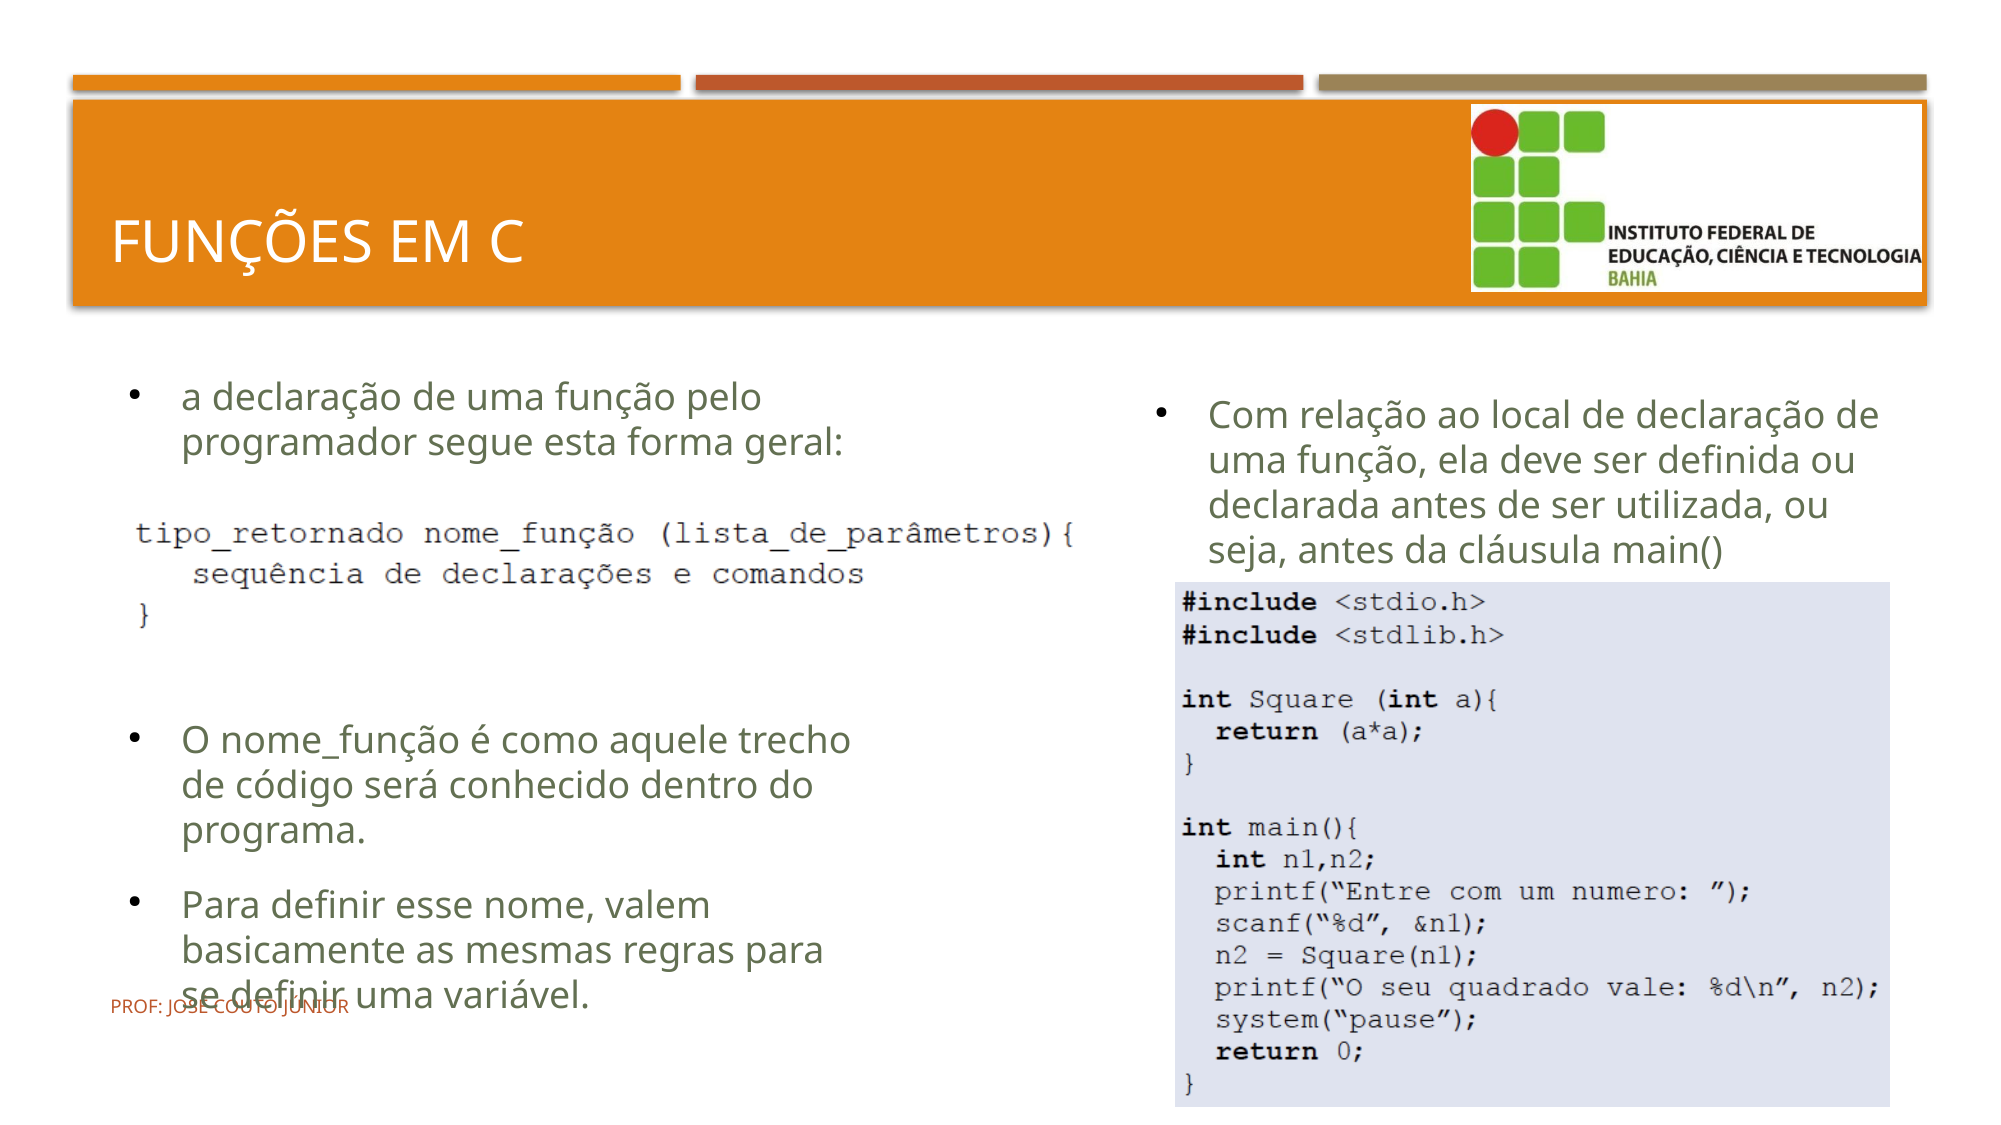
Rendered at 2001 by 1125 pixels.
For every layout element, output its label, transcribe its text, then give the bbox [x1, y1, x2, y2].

picture [118, 508, 1087, 650]
list a declaração de uma função pelo programador segue esta forma geral: O nome_função é como aquele trecho de código será conhecido dentro do programa. Para definir esse nome, valem basicamente as mesmas regras para se definir uma variável. [95, 365, 886, 962]
list Com relação ao local de declaração de uma função, ela deve ser definida ou declarada antes de ser utilizada, ou seja, antes da cláusula main() [1122, 383, 1913, 980]
title Funções em C [95, 119, 1471, 282]
picture [1471, 104, 1922, 292]
picture [1175, 582, 1890, 1107]
footer Prof: José Couto Júnior [95, 976, 1175, 1037]
